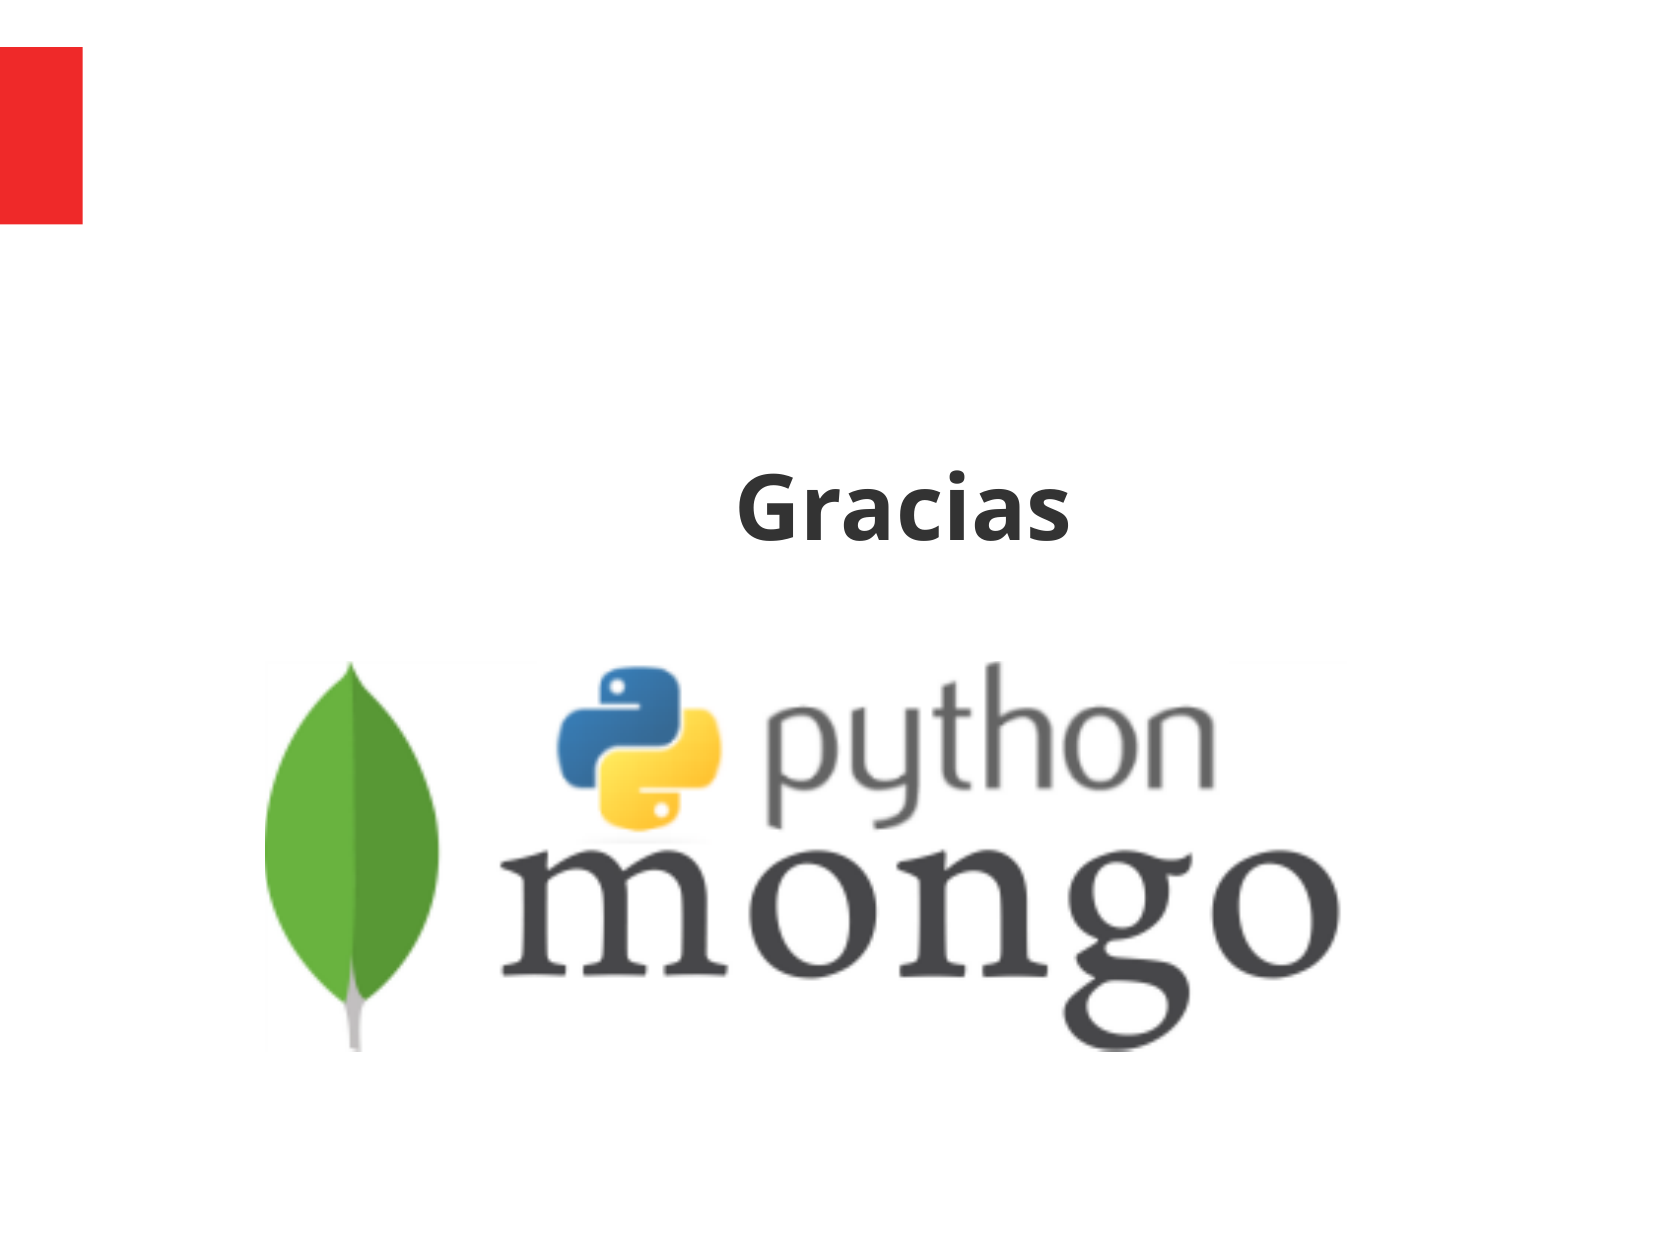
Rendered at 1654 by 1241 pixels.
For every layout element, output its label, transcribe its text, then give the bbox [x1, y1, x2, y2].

title Gracias [177, 401, 1630, 609]
picture [265, 661, 1347, 1052]
